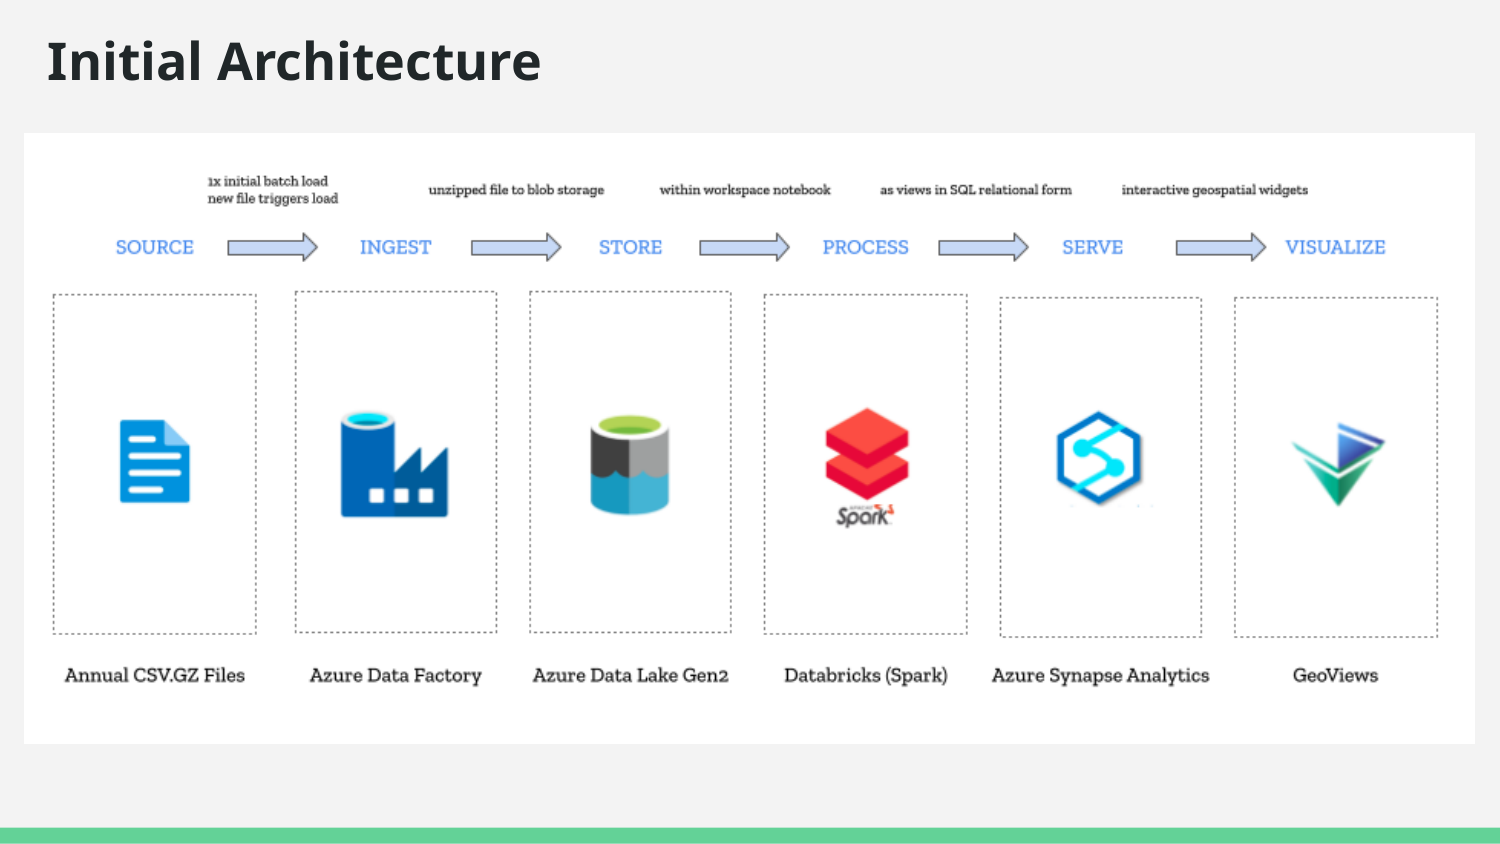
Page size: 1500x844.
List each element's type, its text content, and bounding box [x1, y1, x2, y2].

text_box Initial Architecture [32, 14, 1431, 109]
picture [24, 133, 1475, 744]
